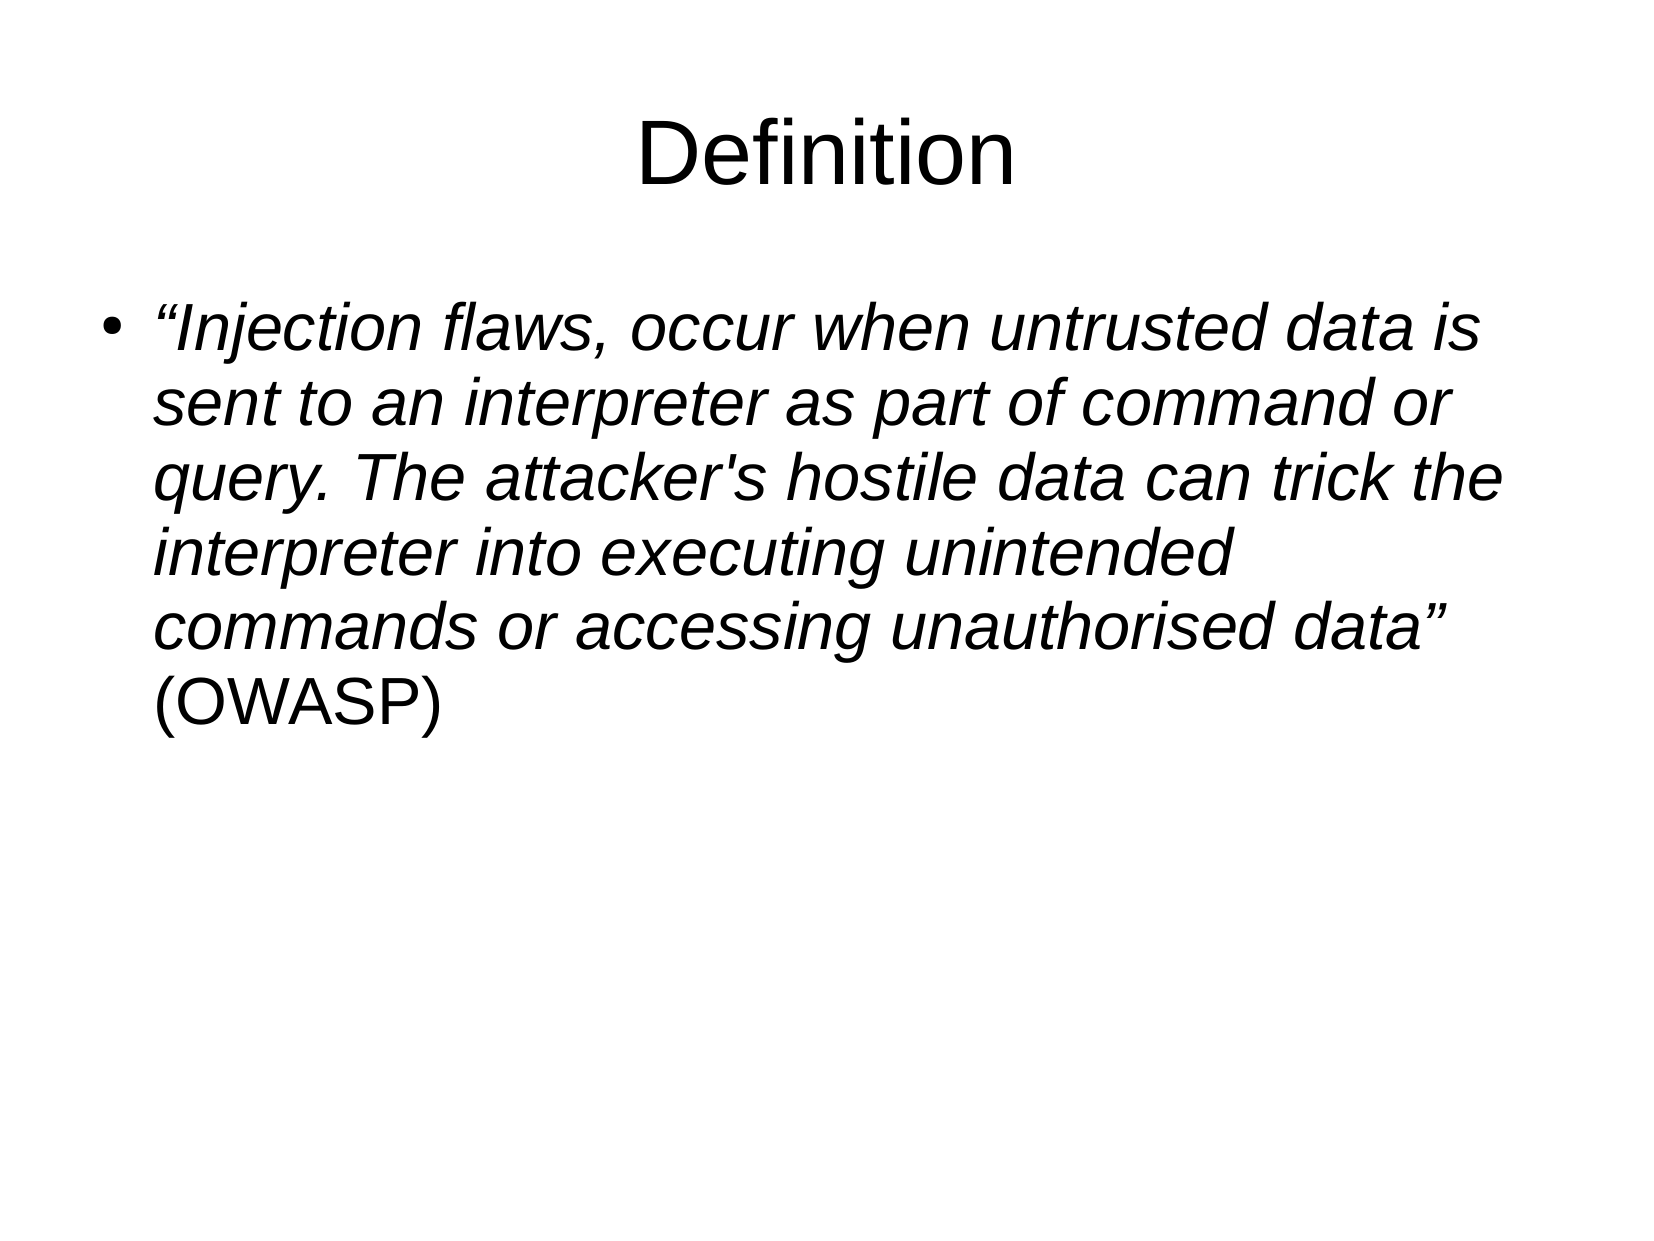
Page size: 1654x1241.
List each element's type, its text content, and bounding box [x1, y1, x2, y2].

title Definition [82, 49, 1571, 257]
list “Injection flaws, occur when untrusted data is sent to an interpreter as part of command or query. The attacker's hostile data can trick the interpreter into executing unintended commands or accessing unauthorised data” (OWASP) [82, 290, 1538, 1010]
